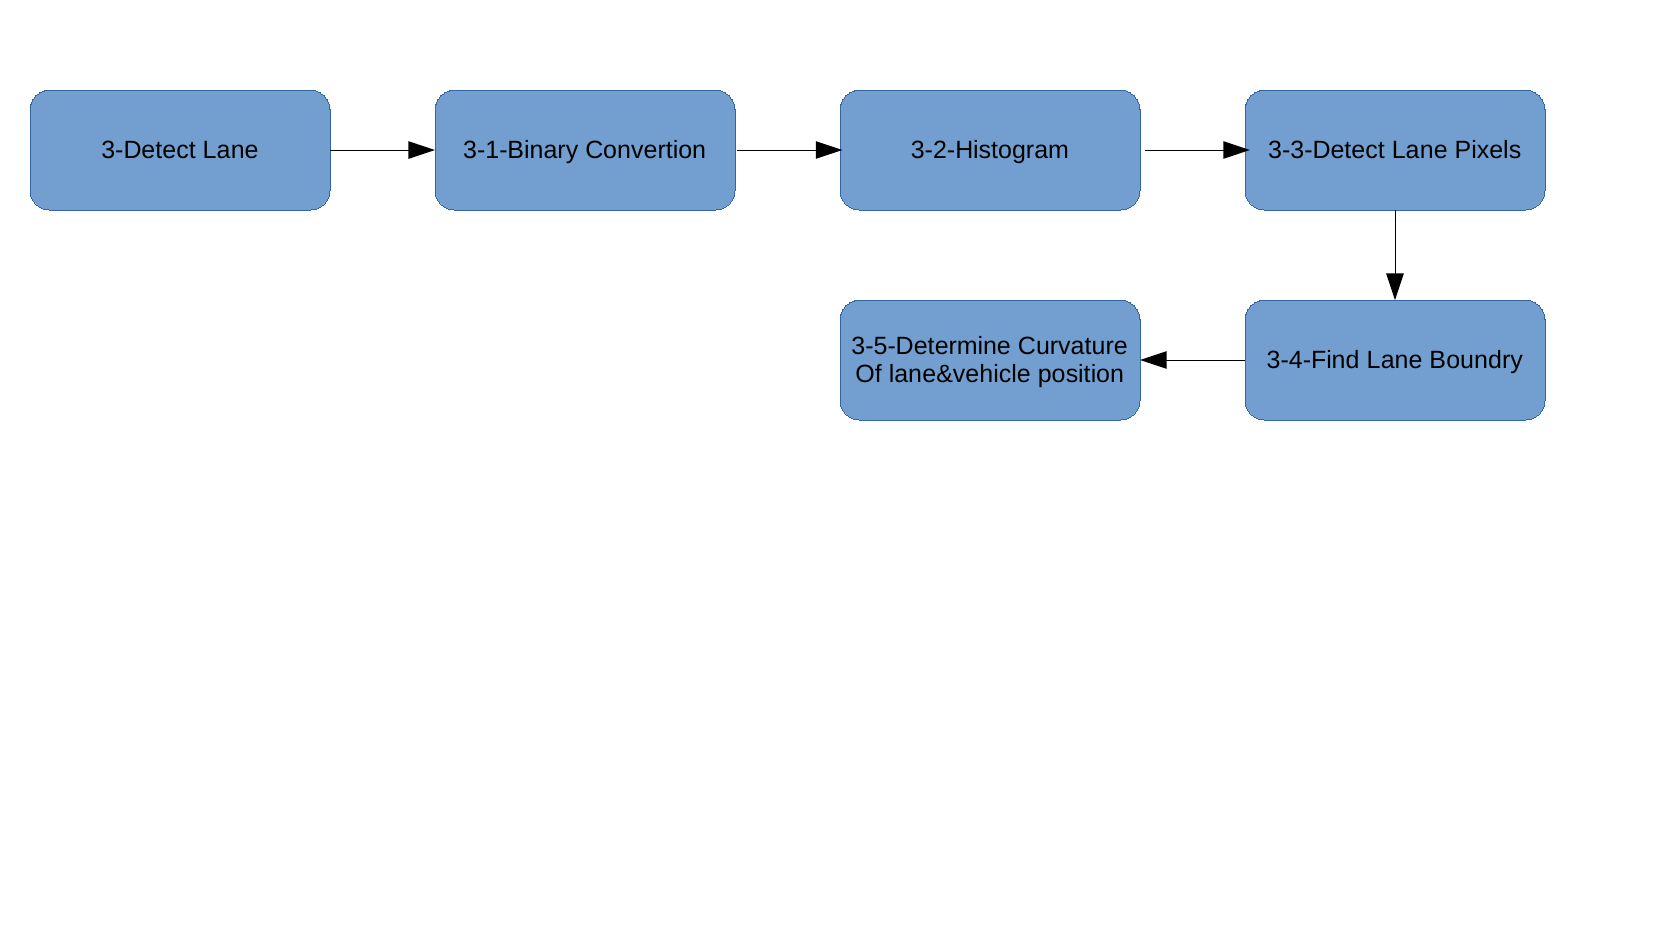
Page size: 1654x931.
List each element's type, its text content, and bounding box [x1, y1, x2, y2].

text_box 3-Detect Lane [30, 90, 331, 211]
text_box 3-3-Detect Lane Pixels [1245, 90, 1546, 211]
text_box 3-4-Find Lane Boundry [1245, 300, 1546, 421]
text_box 3-5-Determine Curvature Of lane&vehicle position [840, 300, 1141, 421]
text_box 3-2-Histogram [840, 90, 1141, 211]
text_box 3-1-Binary Convertion [435, 90, 736, 211]
